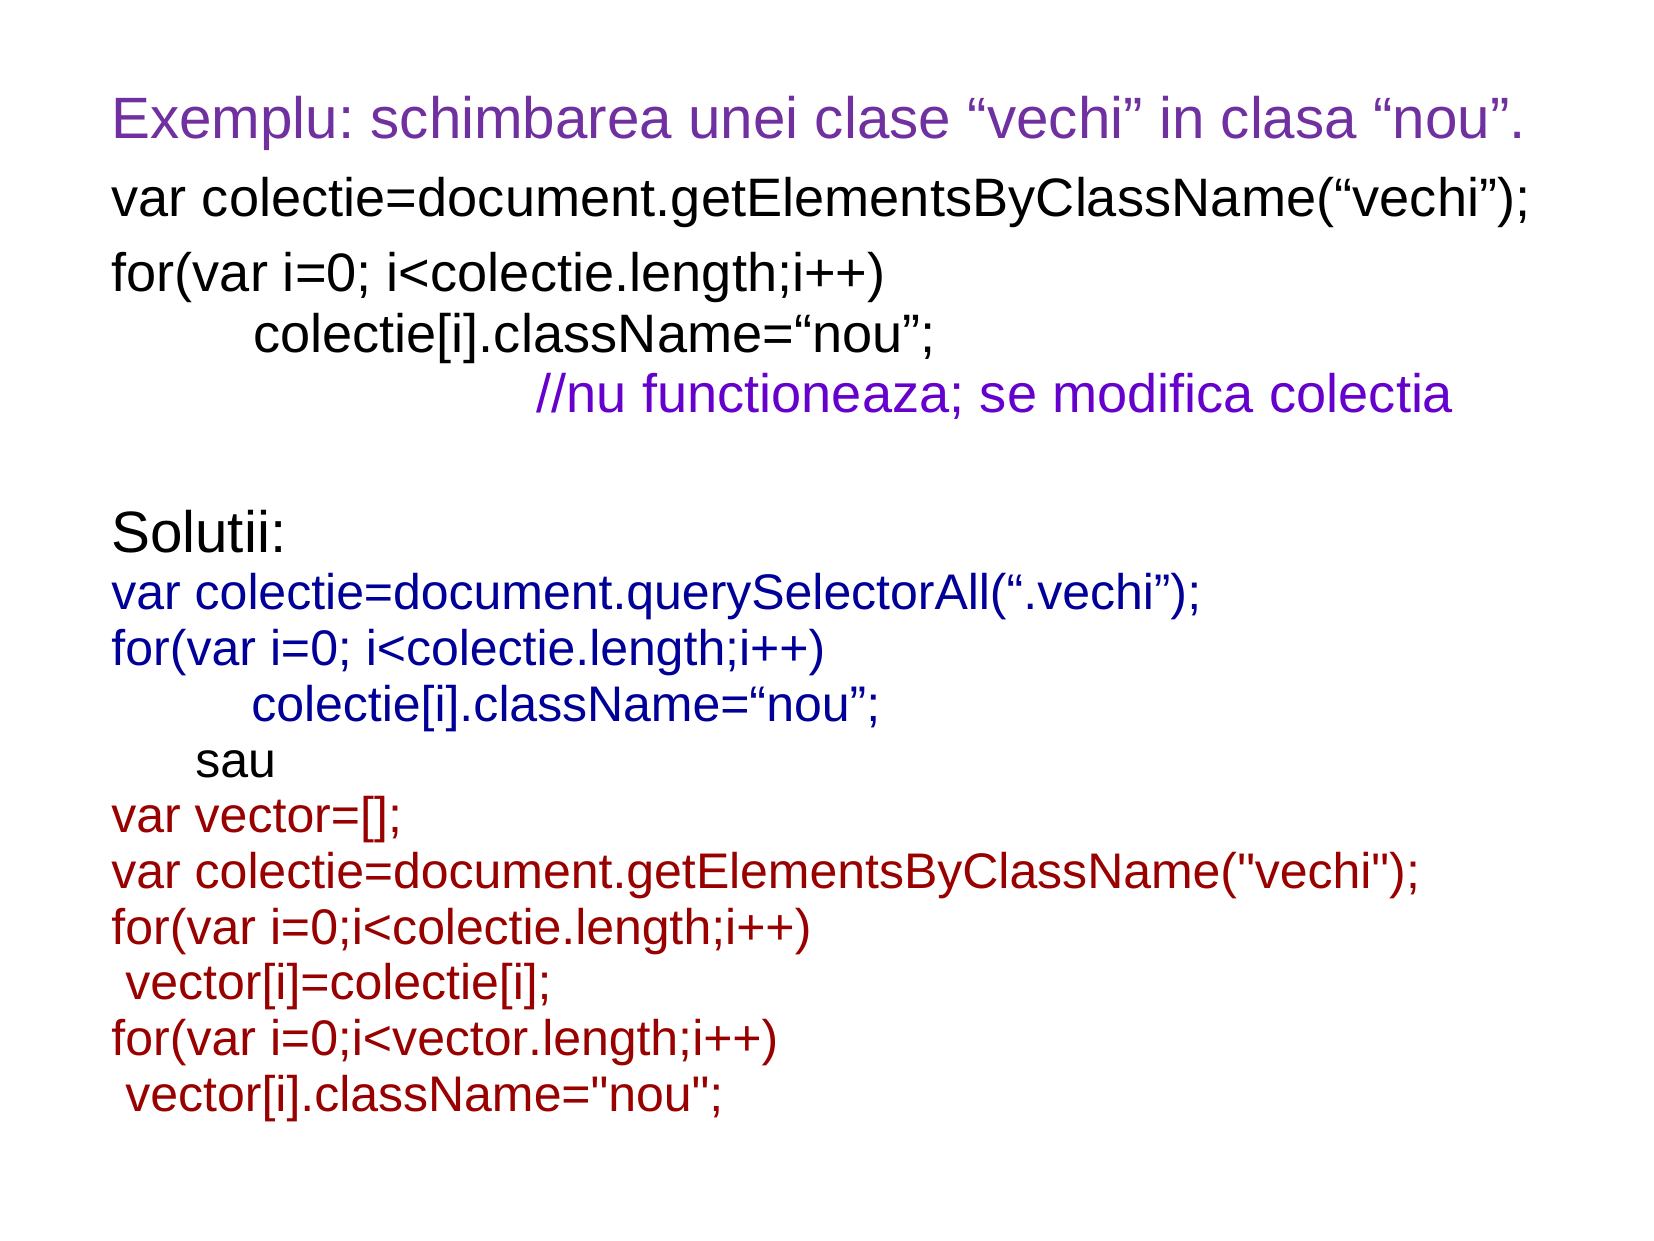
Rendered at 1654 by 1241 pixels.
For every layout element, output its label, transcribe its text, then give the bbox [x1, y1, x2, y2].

text_box Exemplu: schimbarea unei clase “vechi” in clasa “nou”. var colectie=document.getElementsByClassName(“vechi”); for(var i=0; i<colectie.length;i++) colectie[i].className=“nou”; //nu functioneaza; se modifica colectia Solutii: var colectie=document.querySelectorAll(“.vechi”); for(var i=0; i<colectie.length;i++) colectie[i].className=“nou”; sau var vector=[]; var colectie=document.getElementsByClassName("vechi"); for(var i=0;i<colectie.length;i++) vector[i]=colectie[i]; for(var i=0;i<vector.length;i++) vector[i].className="nou"; [96, 78, 1585, 1181]
